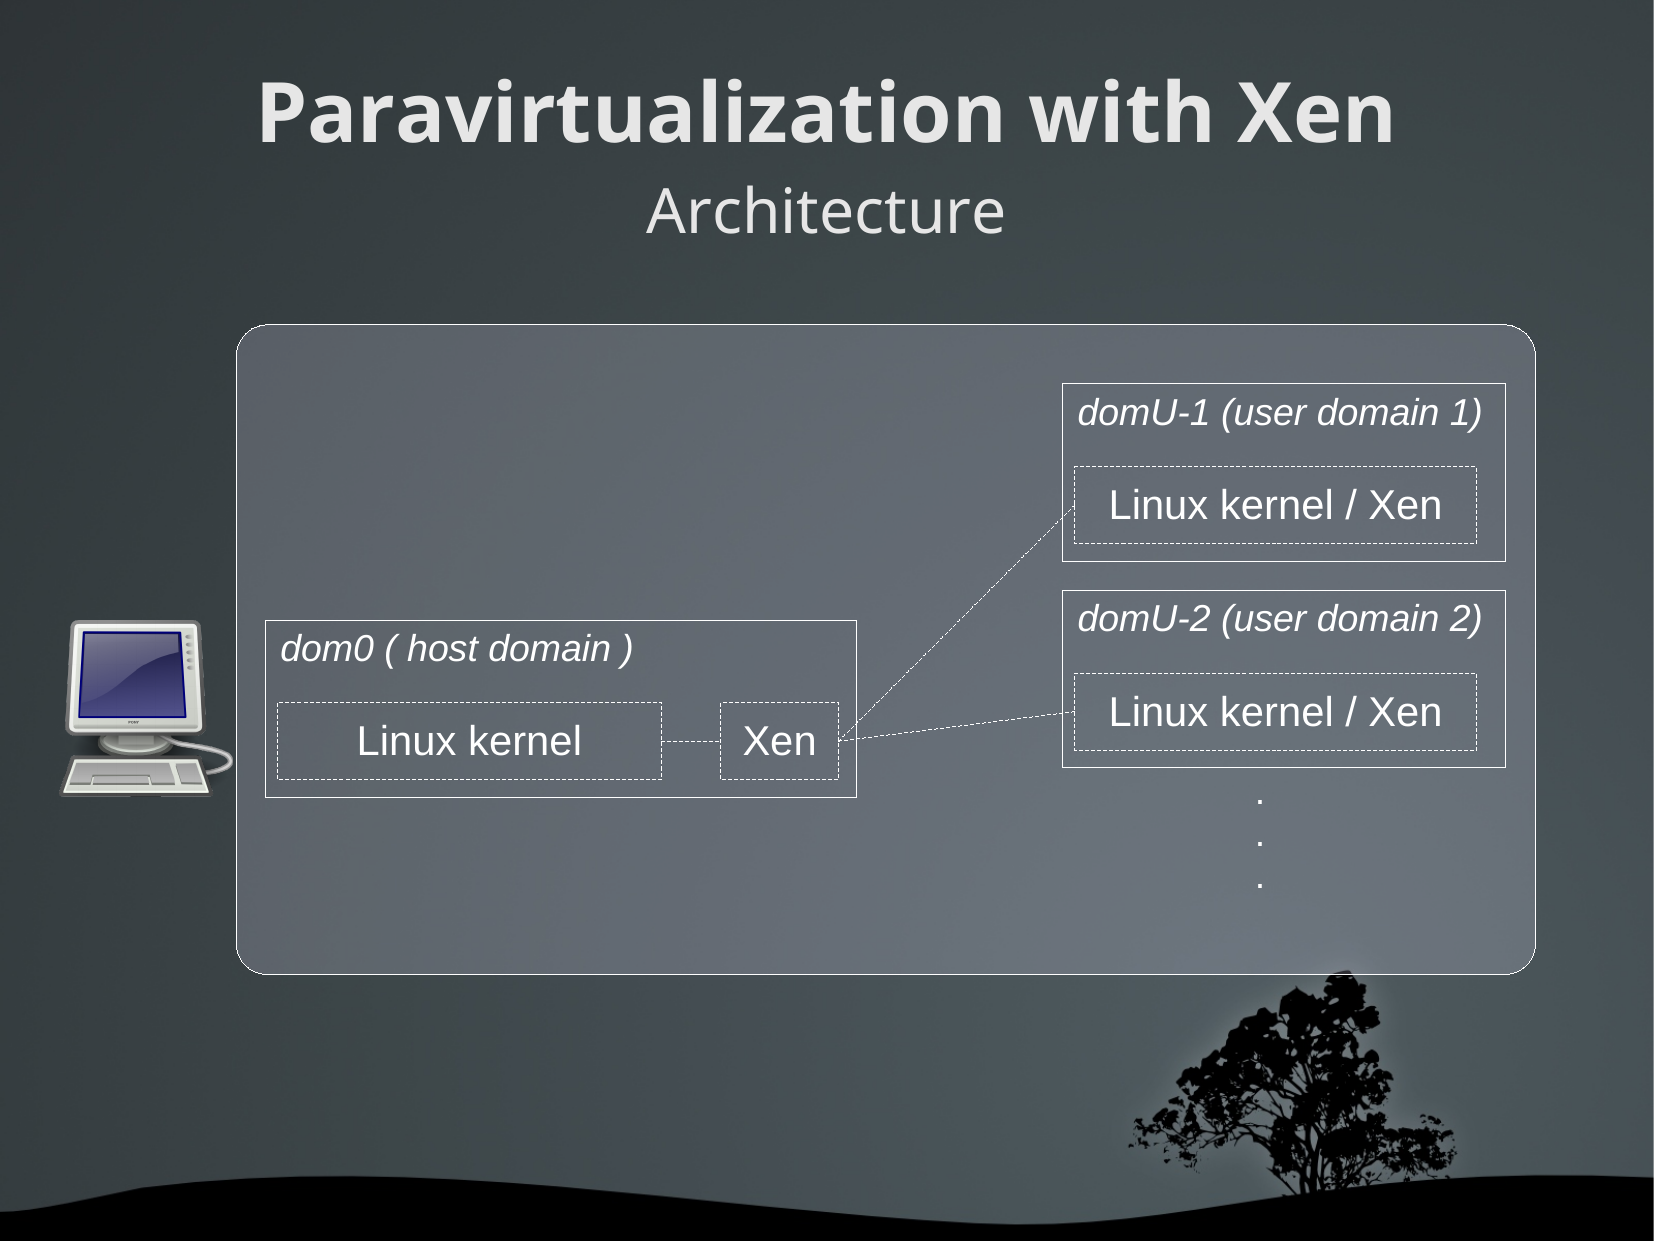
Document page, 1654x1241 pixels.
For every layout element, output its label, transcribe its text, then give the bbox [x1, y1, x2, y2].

text_box Xen [720, 702, 839, 780]
text_box Linux kernel / Xen [1074, 466, 1477, 544]
title Paravirtualization with Xen Architecture [82, 56, 1571, 250]
text_box Linux kernel [277, 702, 662, 780]
text_box domU-1 (user domain 1) [1062, 383, 1506, 455]
picture [0, 0, 1654, 1241]
text_box dom0 ( host domain ) [265, 620, 827, 691]
text_box [236, 324, 1536, 975]
text_box domU-2 (user domain 2) [1062, 590, 1506, 661]
text_box . . . [1240, 762, 1300, 945]
text_box Linux kernel / Xen [1074, 673, 1477, 751]
